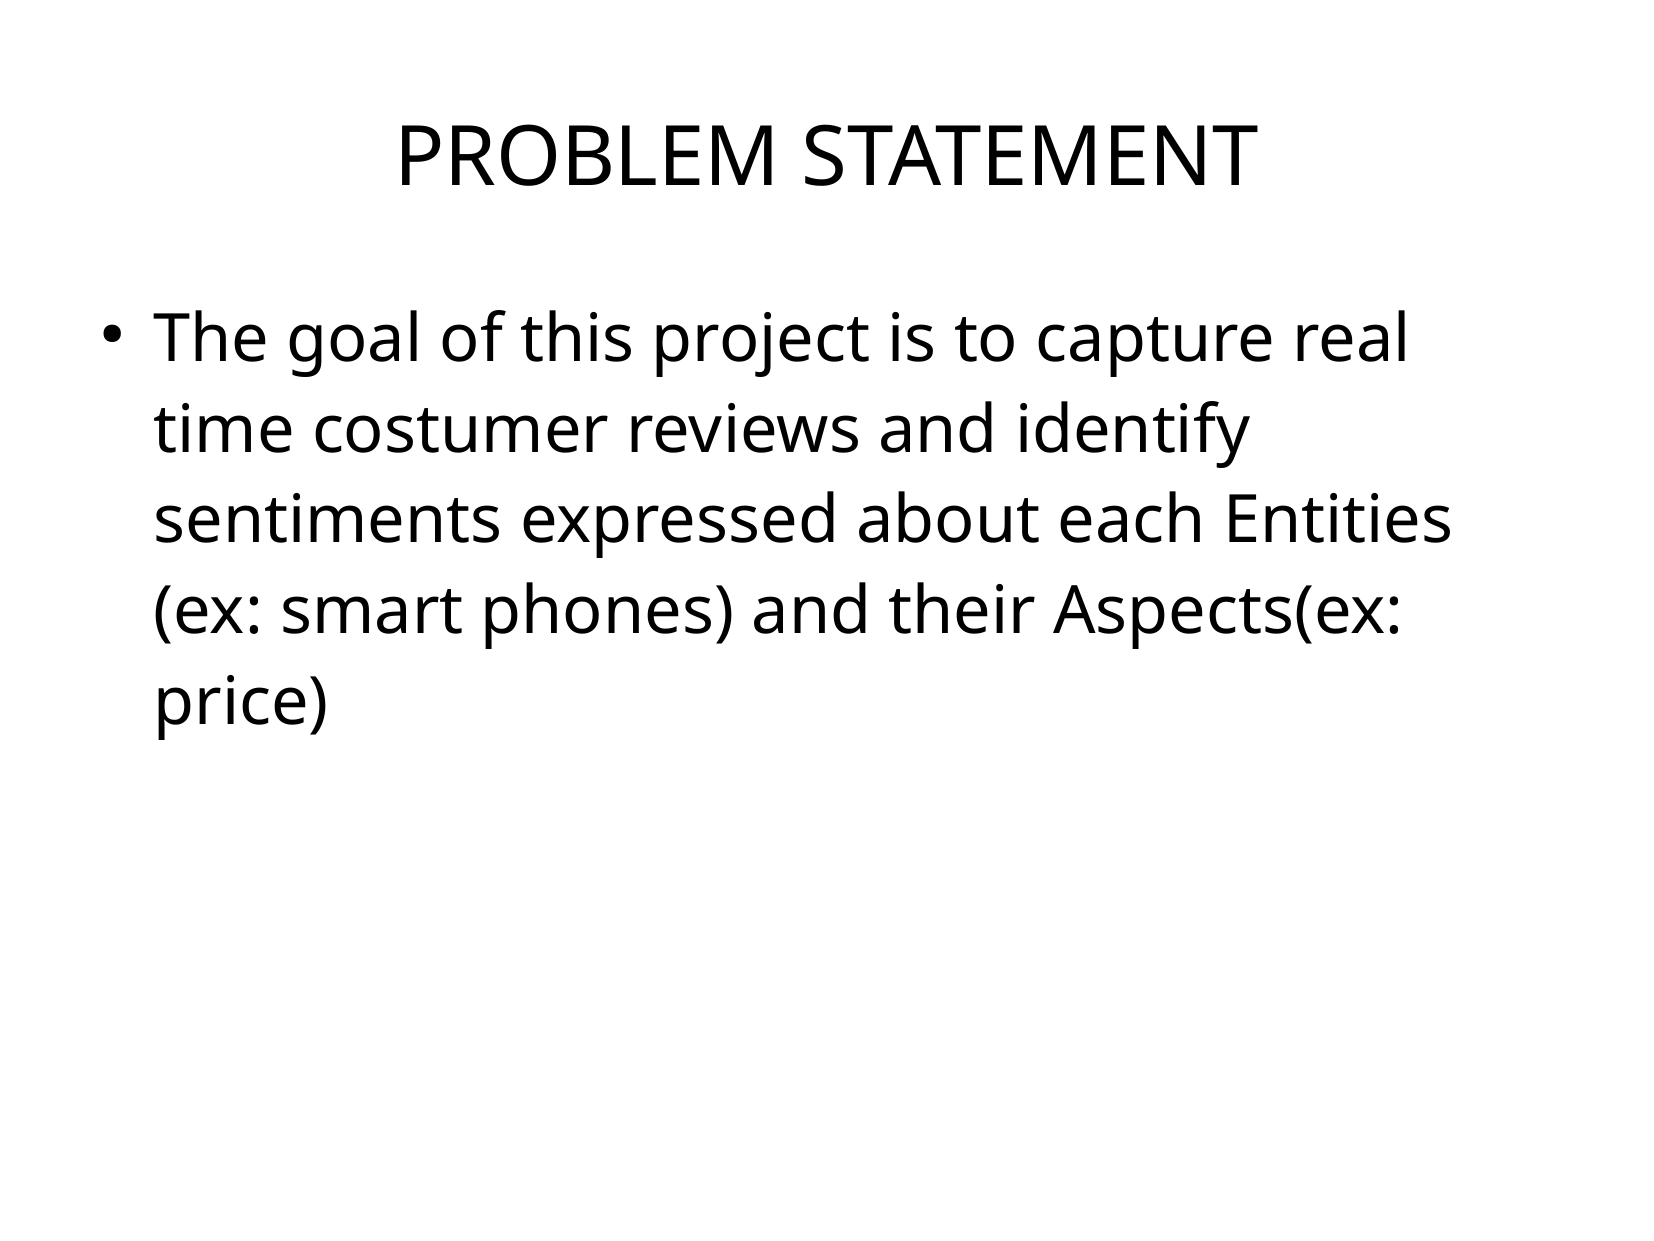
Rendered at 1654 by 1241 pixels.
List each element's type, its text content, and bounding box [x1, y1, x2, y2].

list The goal of this project is to capture real time costumer reviews and identify sentiments expressed about each Entities (ex: smart phones) and their Aspects(ex: price) [82, 290, 1571, 1010]
title PROBLEM STATEMENT [82, 49, 1571, 257]
